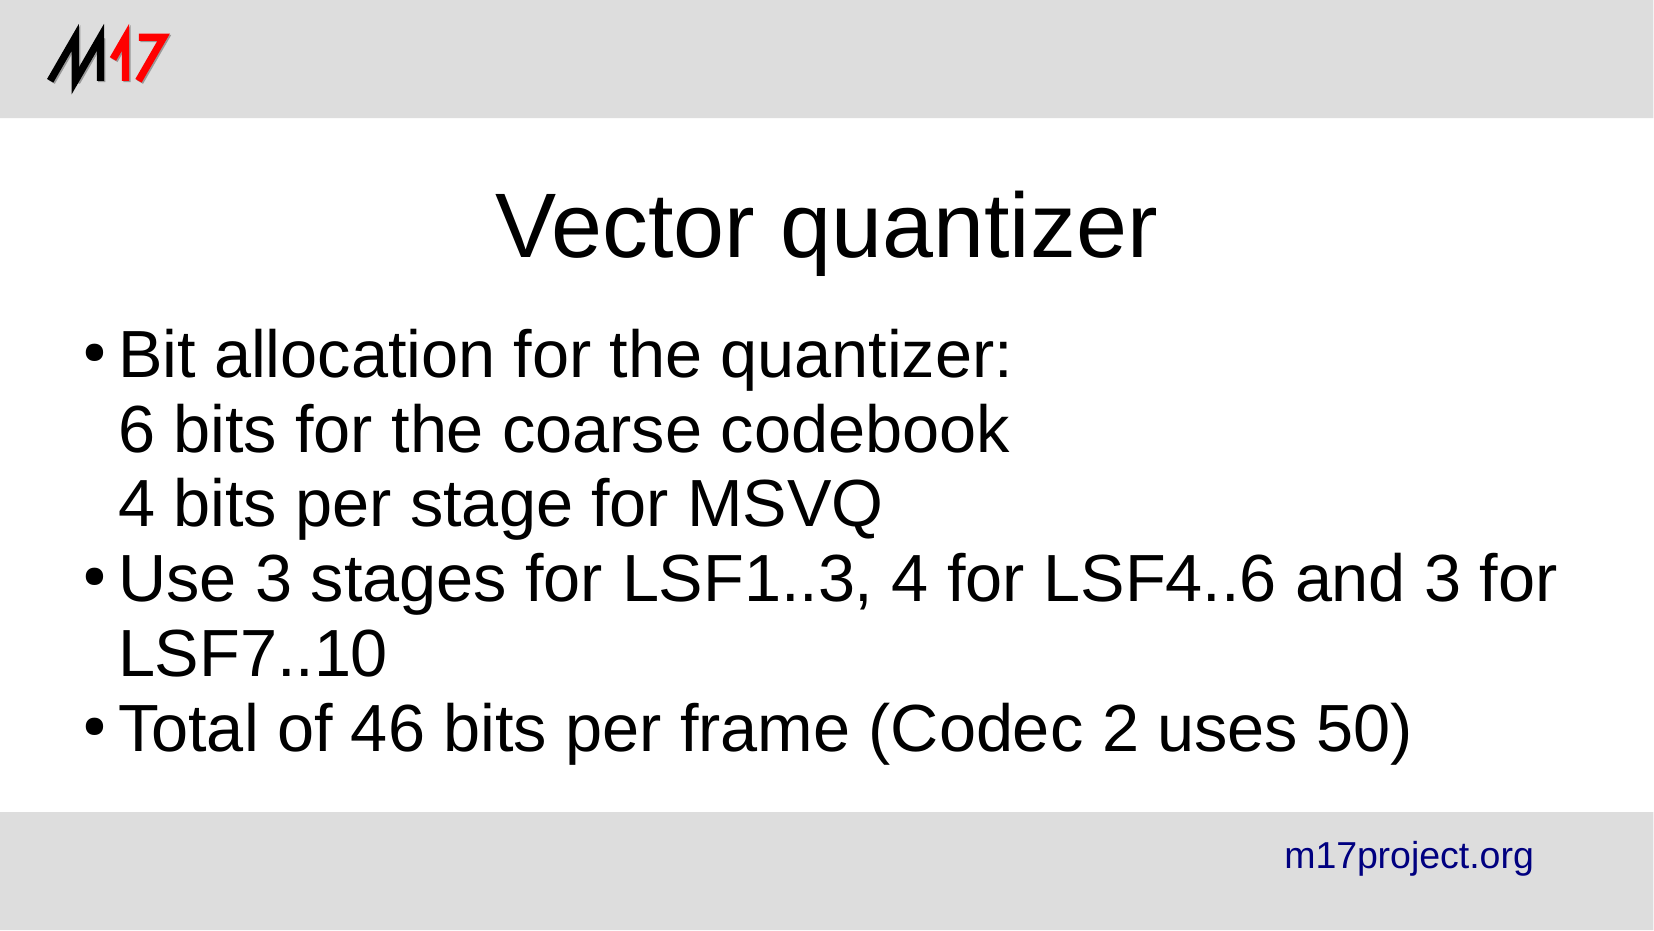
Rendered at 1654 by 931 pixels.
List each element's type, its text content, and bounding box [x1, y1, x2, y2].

text_box m17project.org [1269, 826, 1654, 897]
text_box [0, 0, 1654, 119]
title Vector quantizer [82, 147, 1571, 303]
text_box [0, 812, 1654, 931]
picture [39, 16, 178, 102]
subtitle Bit allocation for the quantizer: 6 bits for the coarse codebook 4 bits per stage for MSVQ Use 3 stages for LSF1..3, 4 for LSF4..6 and 3 for LSF7..10 Total of 46 bits per frame (Codec 2 uses 50) [82, 316, 1571, 812]
